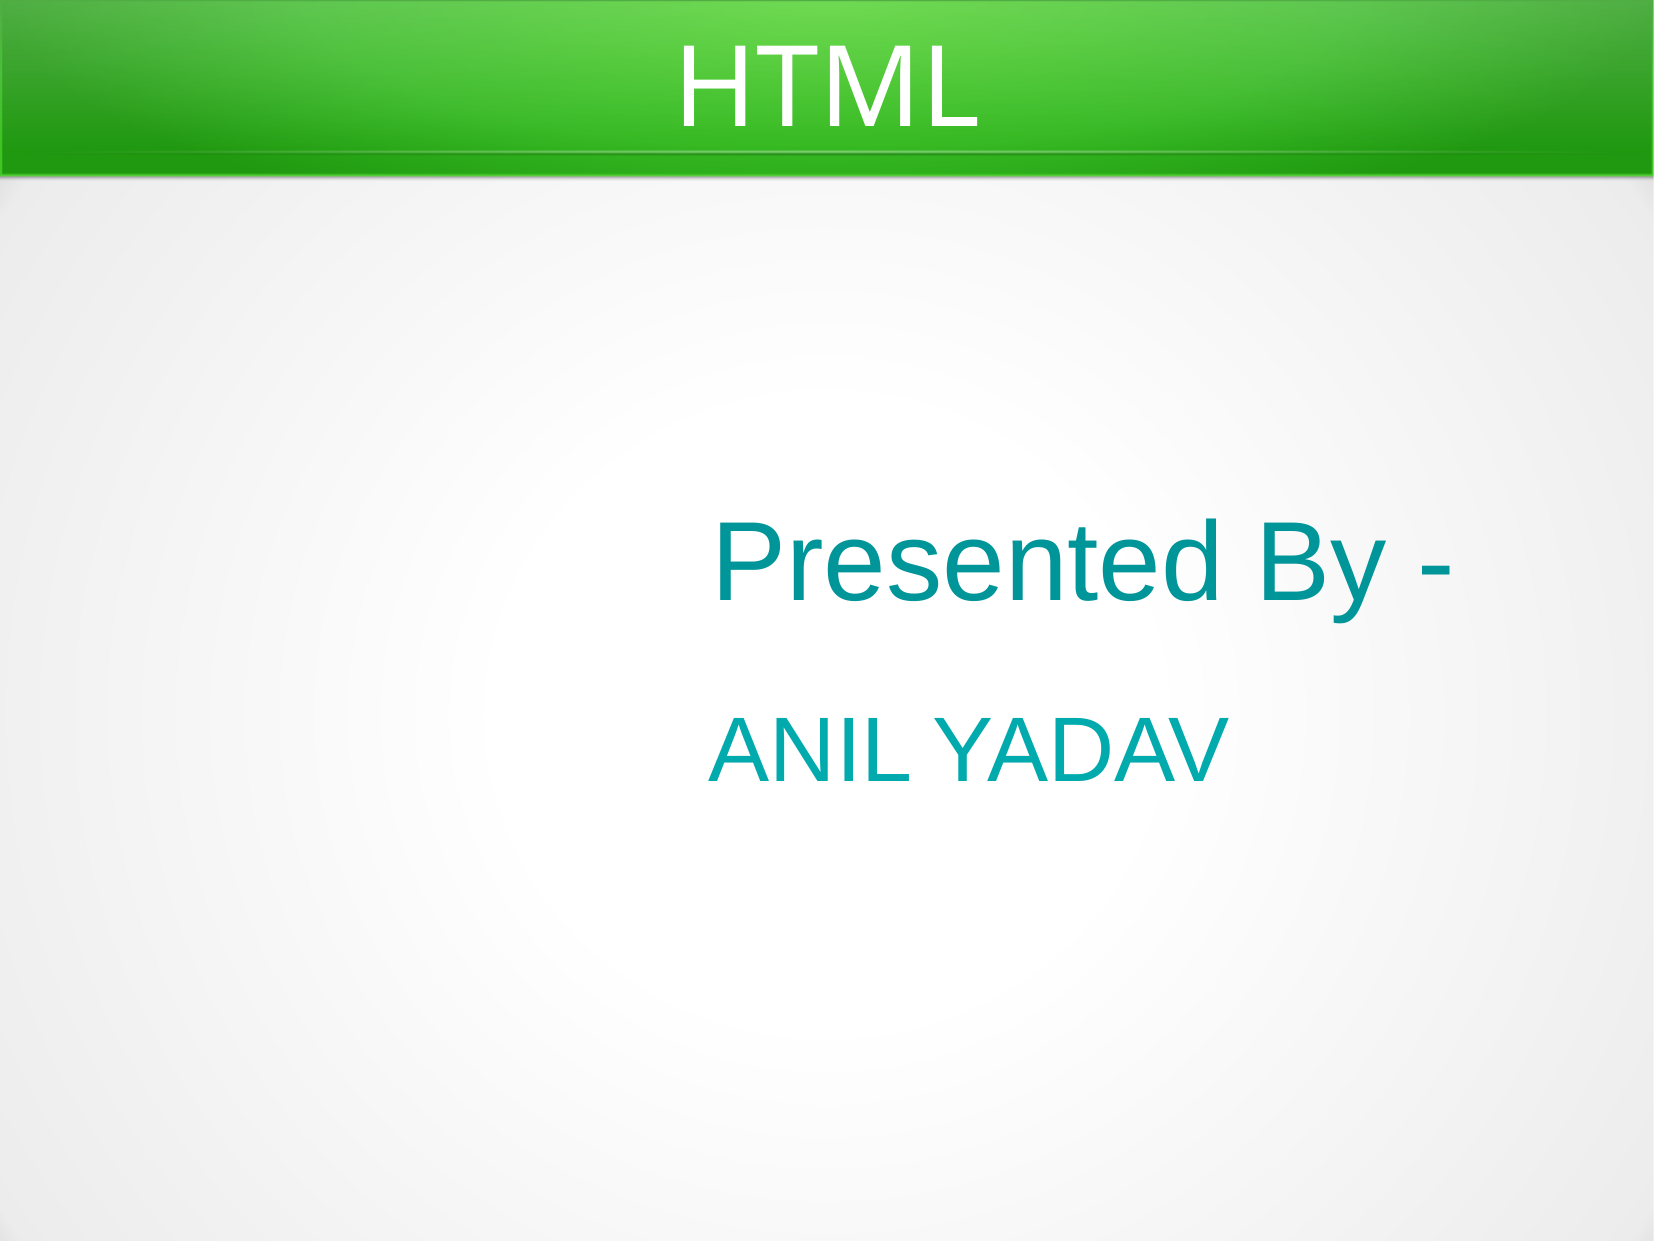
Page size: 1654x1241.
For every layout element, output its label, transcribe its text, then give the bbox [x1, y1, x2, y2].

subtitle Presented By - ANIL YADAV [82, 290, 1571, 1010]
title HTML [82, 11, 1571, 154]
picture [0, 0, 1654, 1241]
